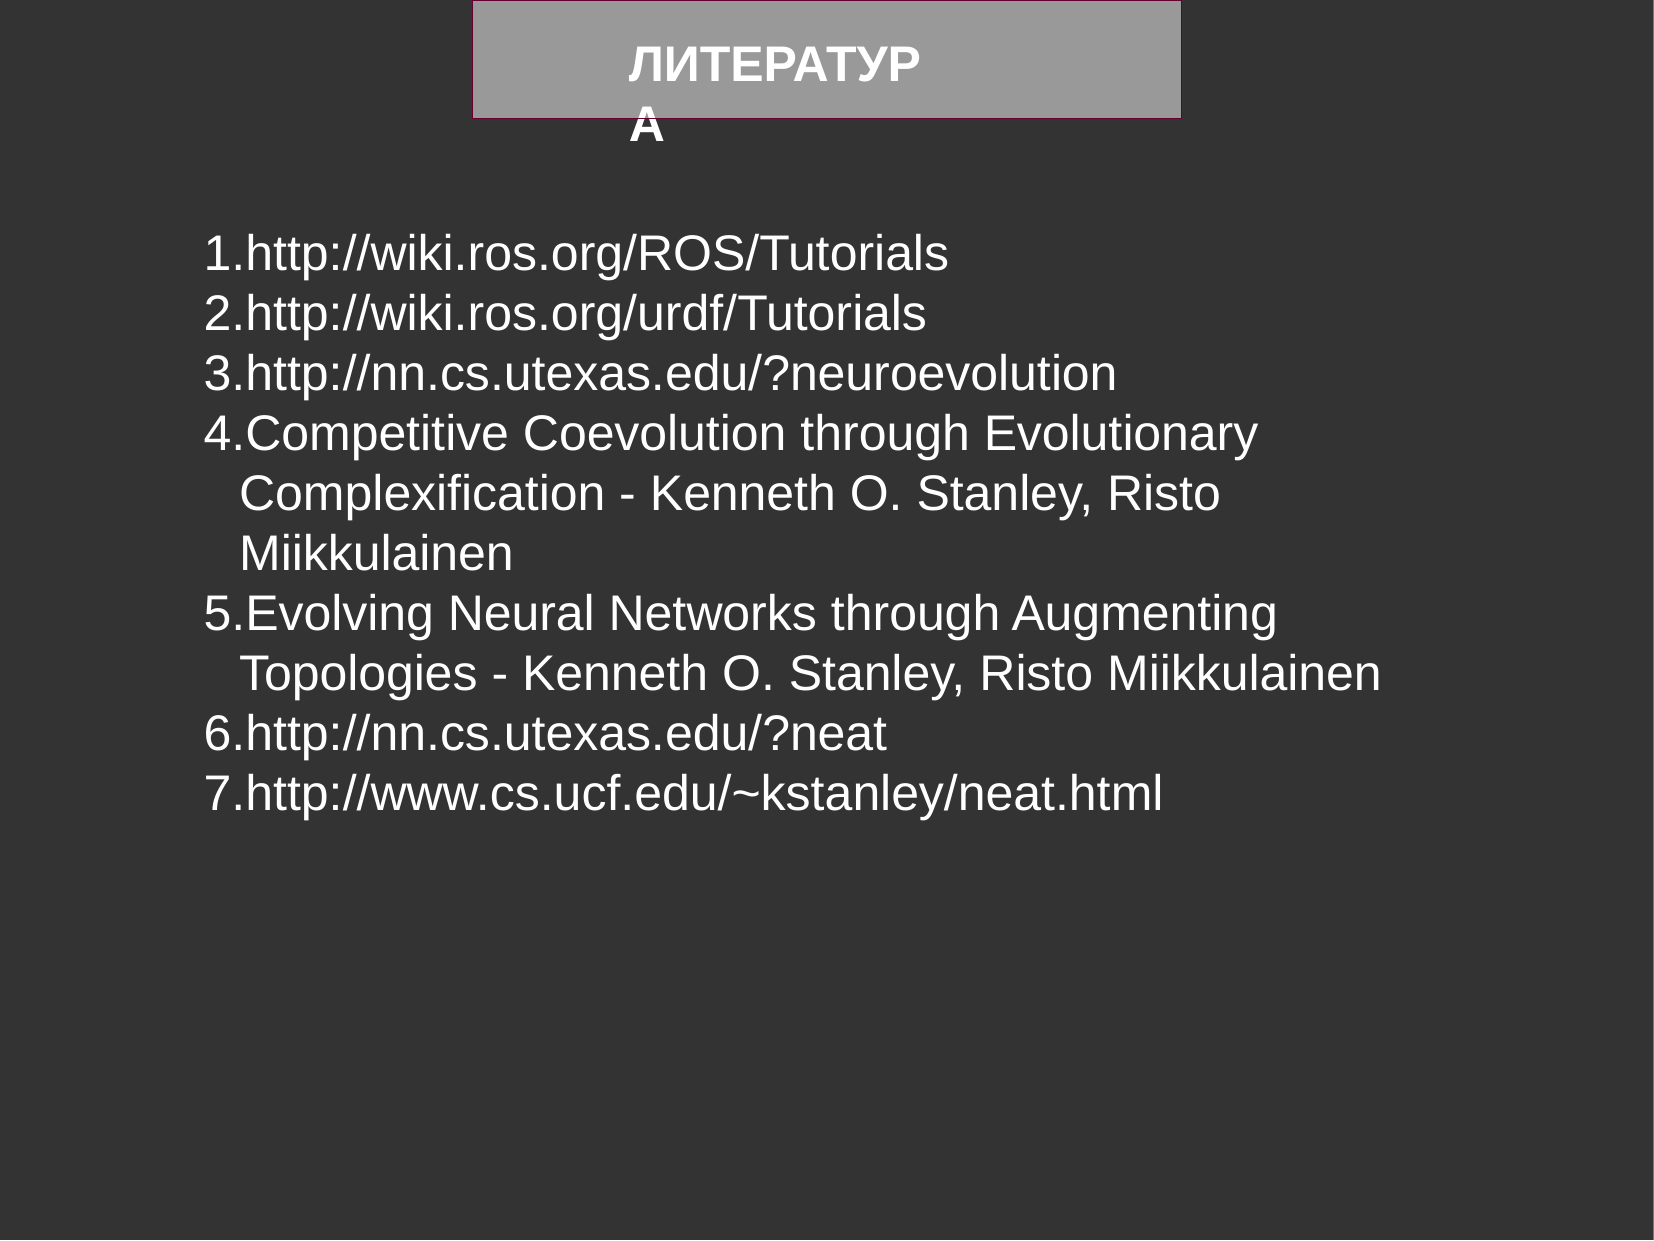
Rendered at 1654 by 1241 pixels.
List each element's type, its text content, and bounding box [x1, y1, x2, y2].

text_box [472, 0, 1182, 119]
text_box http://wiki.ros.org/ROS/Tutorials http://wiki.ros.org/urdf/Tutorials http://nn.cs.utexas.edu/?neuroevolution Competitive Coevolution through Evolutionary Complexification - Kenneth O. Stanley, Risto Miikkulainen Evolving Neural Networks through Augmenting Topologies - Kenneth O. Stanley, Risto Miikkulainen http://nn.cs.utexas.edu/?neat http://www.cs.ucf.edu/~kstanley/neat.html [153, 213, 1489, 1087]
